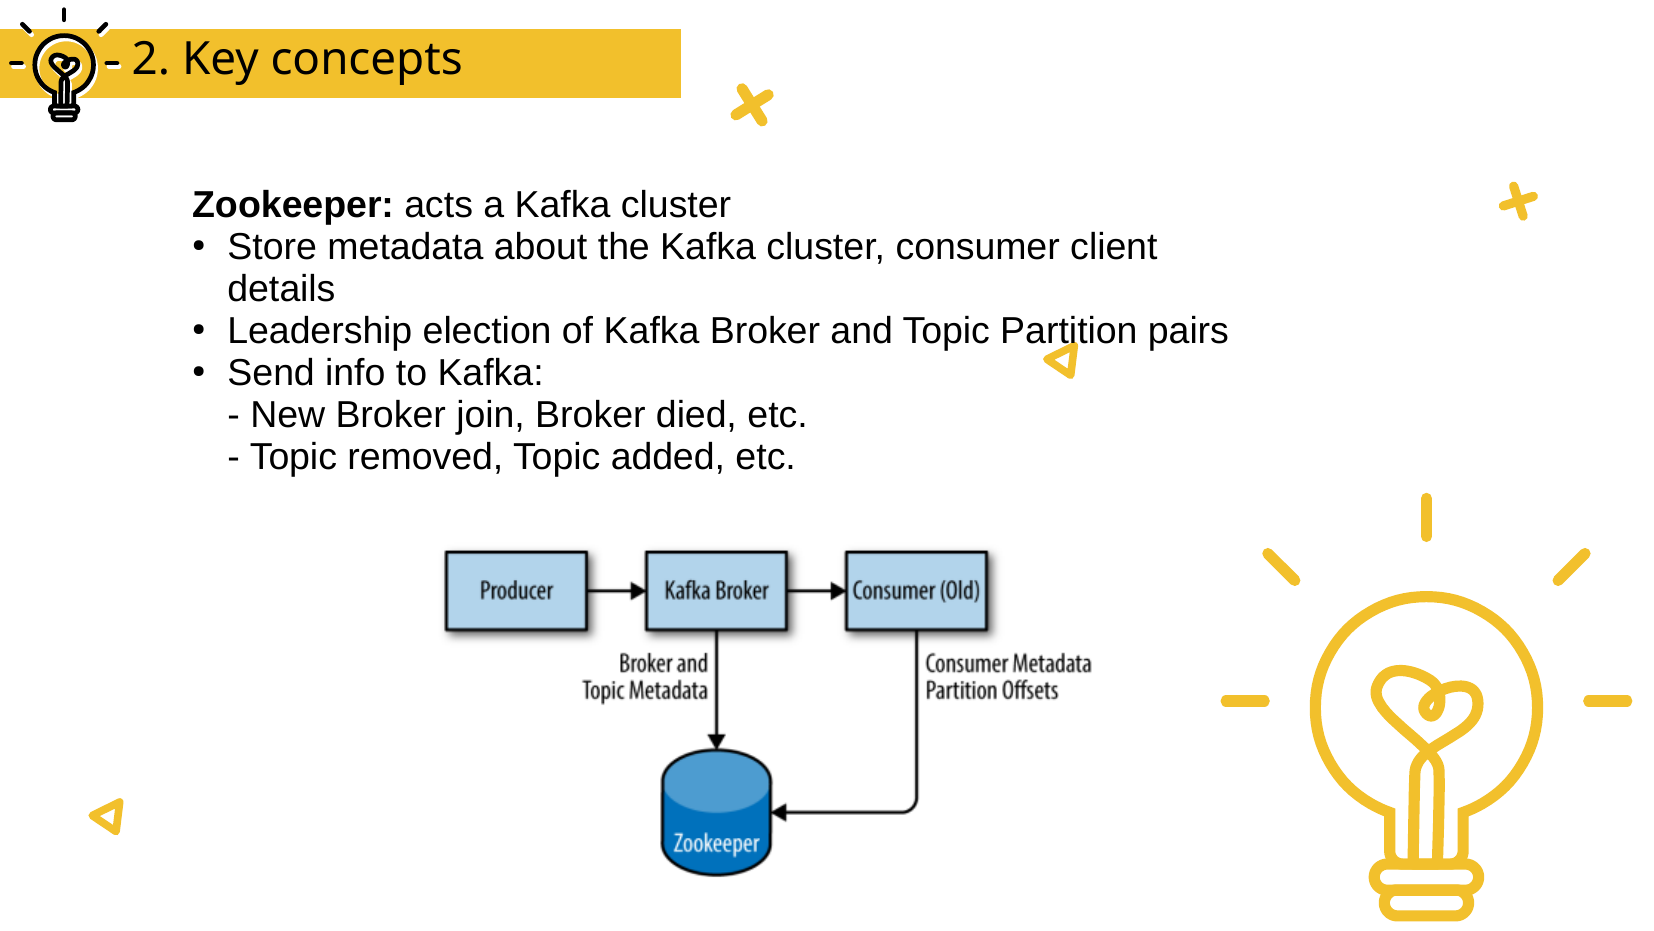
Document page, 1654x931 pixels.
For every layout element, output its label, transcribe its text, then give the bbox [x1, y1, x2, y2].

text_box Zookeeper: acts a Kafka cluster Store metadata about the Kafka cluster, consumer client details Leadership election of Kafka Broker and Topic Partition pairs Send info to Kafka: - New Broker join, Broker died, etc. - Topic removed, Topic added, etc. [118, 176, 1281, 527]
picture [412, 539, 1133, 883]
title 2. Key concepts [131, 16, 578, 97]
